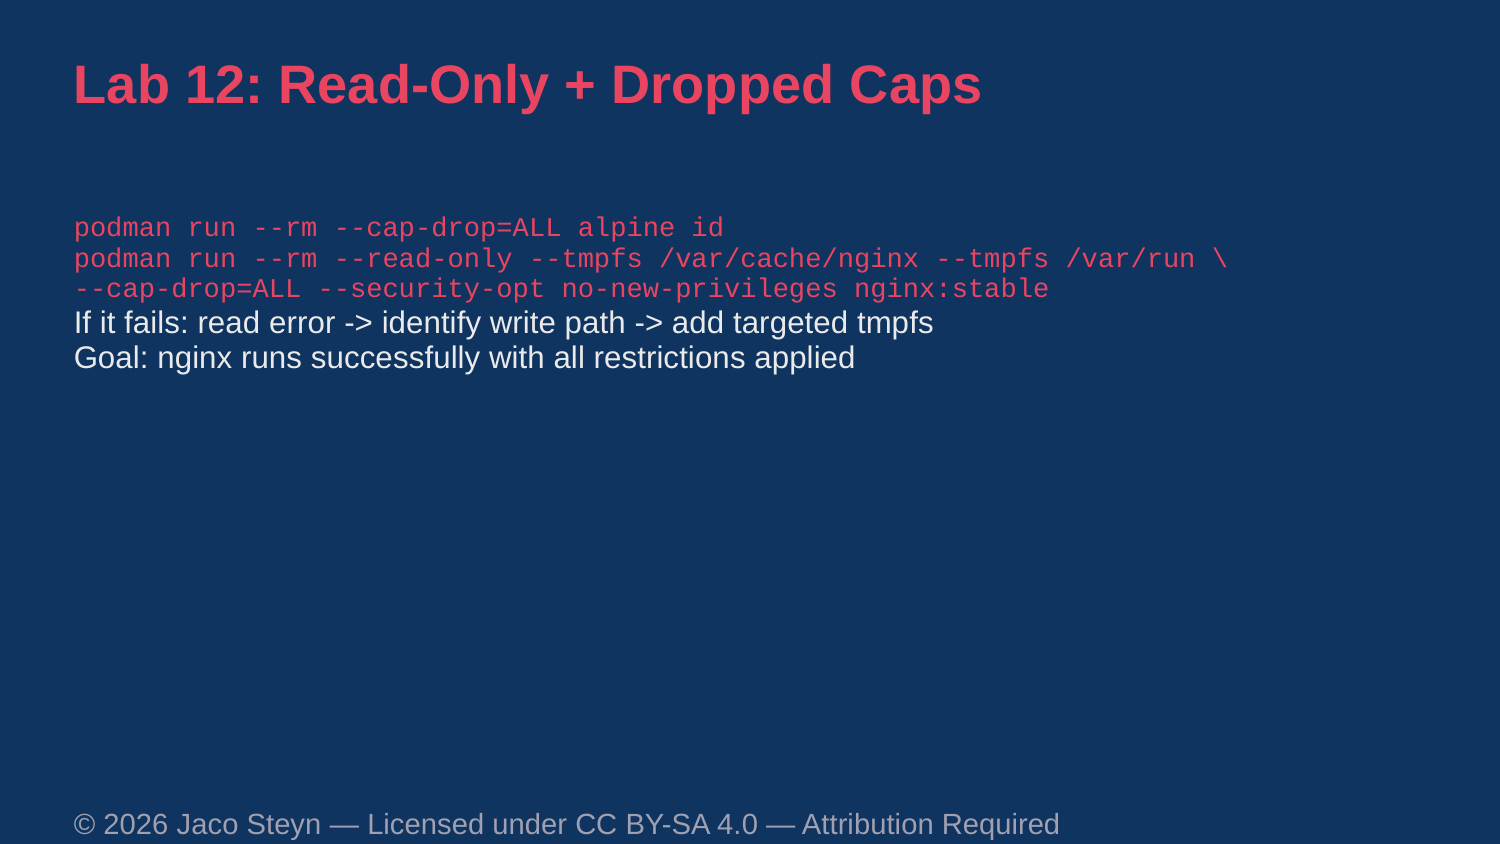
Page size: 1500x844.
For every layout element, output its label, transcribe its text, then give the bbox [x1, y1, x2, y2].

title Lab 12: Read-Only + Dropped Caps [59, 47, 1441, 166]
text_box podman run --rm --cap-drop=ALL alpine id podman run --rm --read-only --tmpfs /var/cache/nginx --tmpfs /var/run \ --cap-drop=ALL --security-opt no-new-privileges nginx:stable If it fails: read error -> identify write path -> add targeted tmpfs Goal: nginx runs successfully with all restrictions applied [59, 206, 1441, 798]
text_box © 2026 Jaco Steyn — Licensed under CC BY-SA 4.0 — Attribution Required [59, 800, 1441, 836]
